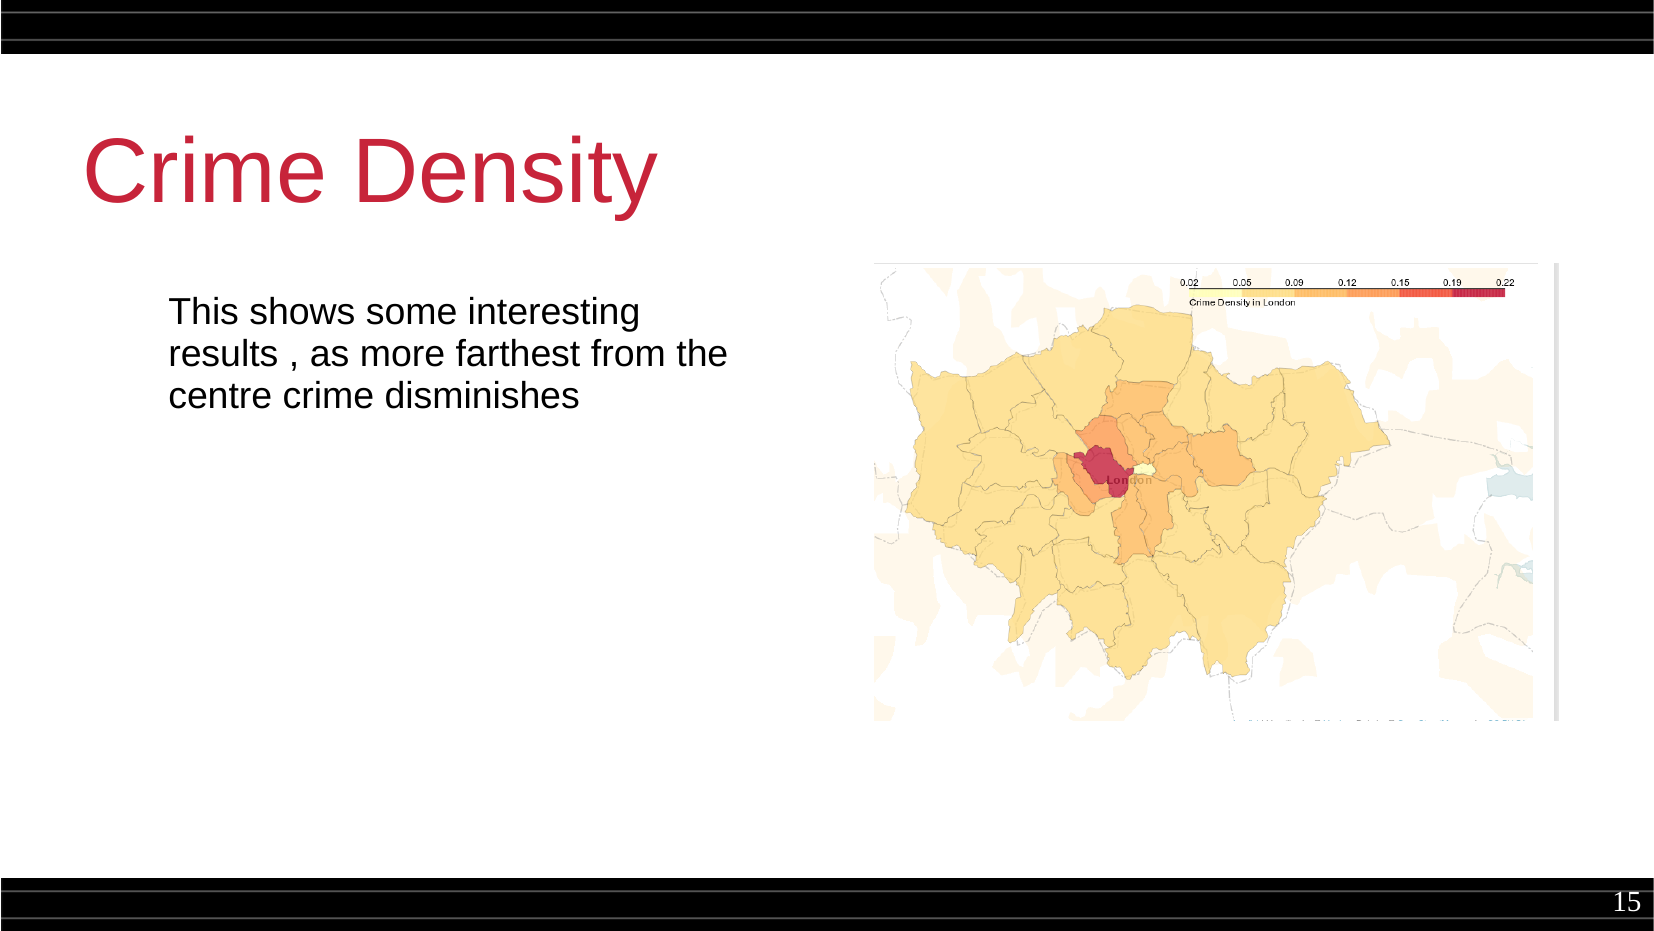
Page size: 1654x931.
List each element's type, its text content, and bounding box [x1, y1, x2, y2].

picture [874, 263, 1559, 721]
text_box This shows some interesting results , as more farthest from the centre crime disminishes [153, 283, 768, 425]
picture [1, 878, 1654, 931]
picture [1, 0, 1654, 54]
title Crime Density [82, 92, 1571, 249]
